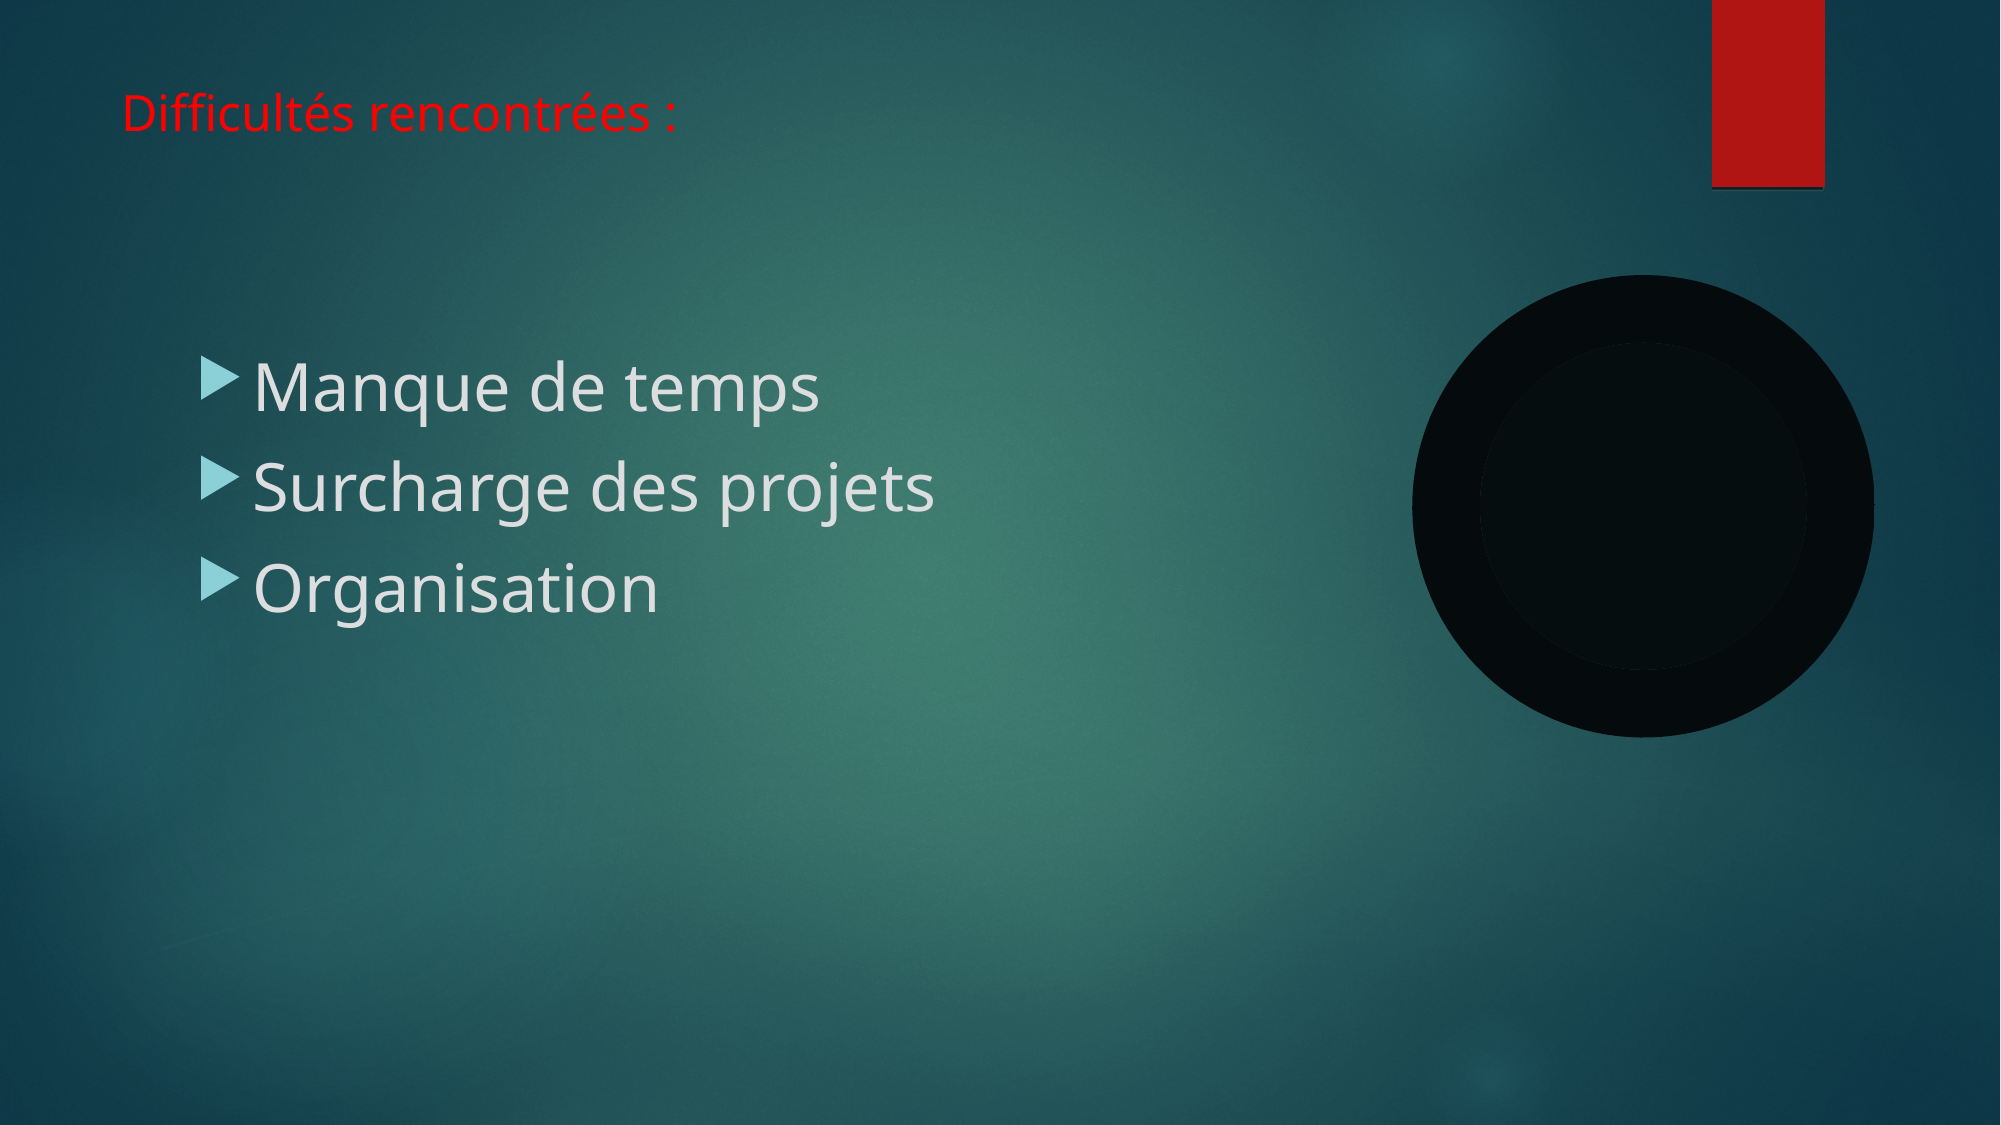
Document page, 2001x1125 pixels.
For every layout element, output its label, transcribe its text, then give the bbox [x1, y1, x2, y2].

list Manque de temps Surcharge des projets Organisation [181, 336, 1649, 1026]
title Difficultés rencontrées : [106, 74, 1649, 305]
